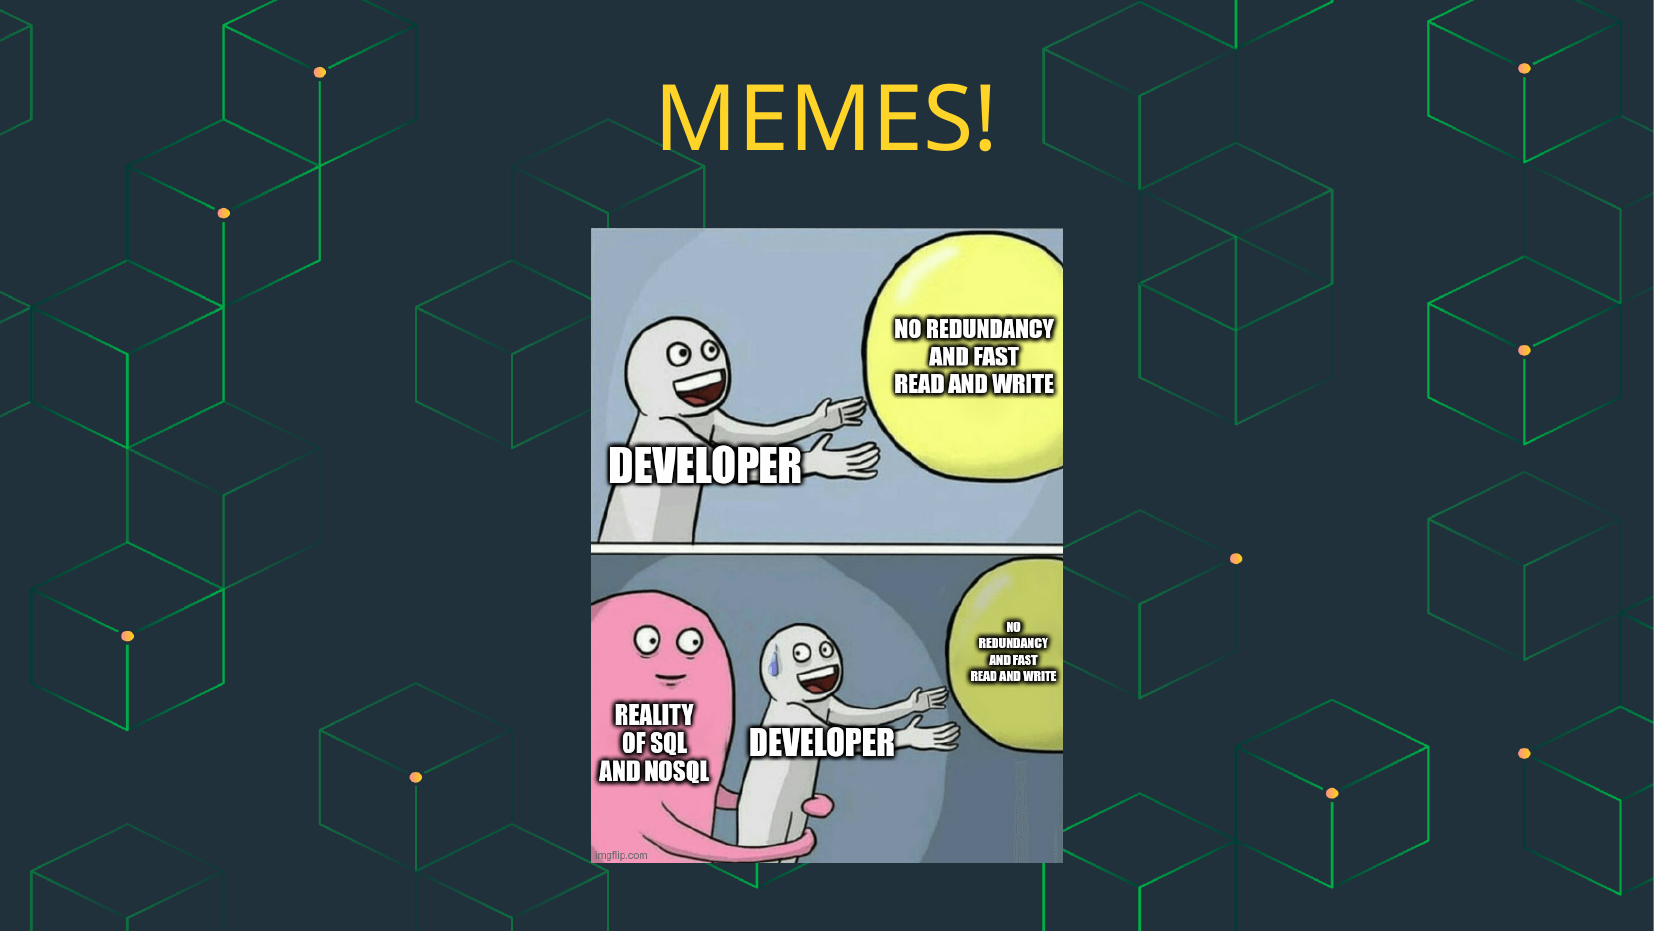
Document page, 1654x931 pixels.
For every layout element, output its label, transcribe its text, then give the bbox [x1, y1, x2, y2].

picture [0, 0, 1654, 931]
title MEMES! [82, 37, 1571, 193]
